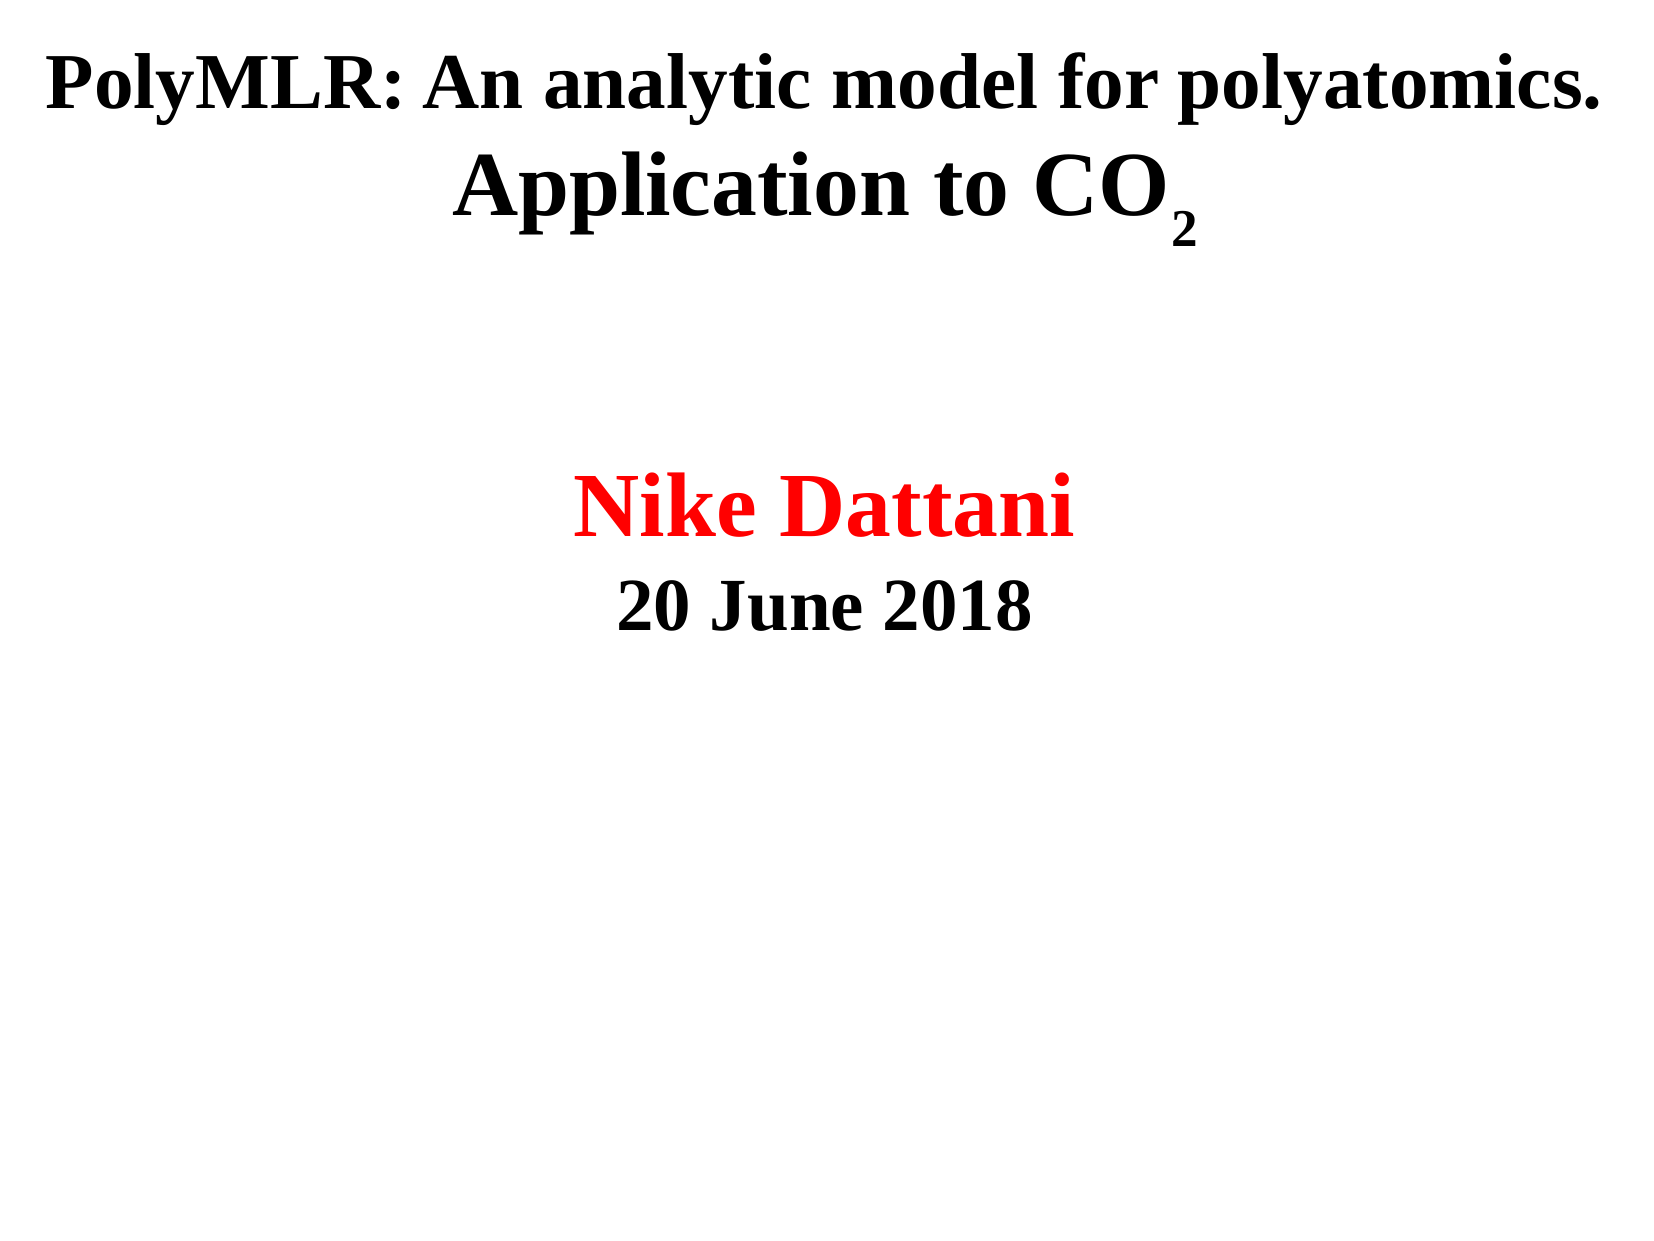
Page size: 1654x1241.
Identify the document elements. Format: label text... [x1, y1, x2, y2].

text_box Nike Dattani 20 June 2018 [137, 437, 1512, 803]
title PolyMLR: An analytic model for polyatomics. Application to CO2 [30, 1, 1621, 285]
